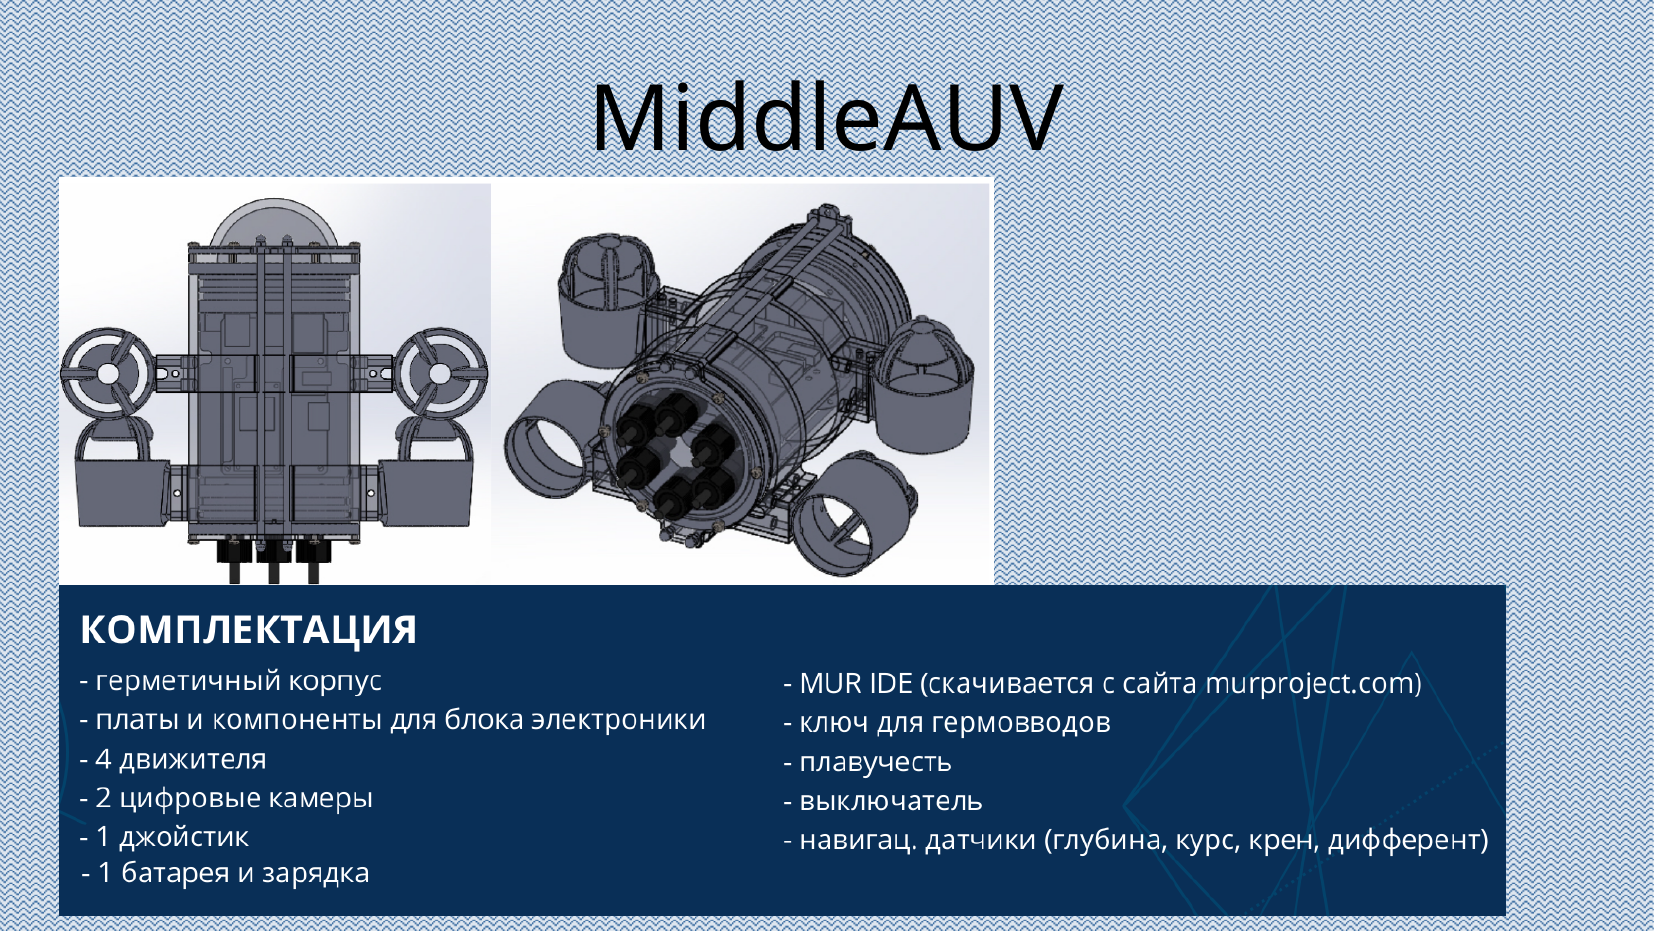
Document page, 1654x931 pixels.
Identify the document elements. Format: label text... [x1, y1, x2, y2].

picture [0, 0, 1654, 931]
title MiddleAUV [82, 37, 1571, 193]
